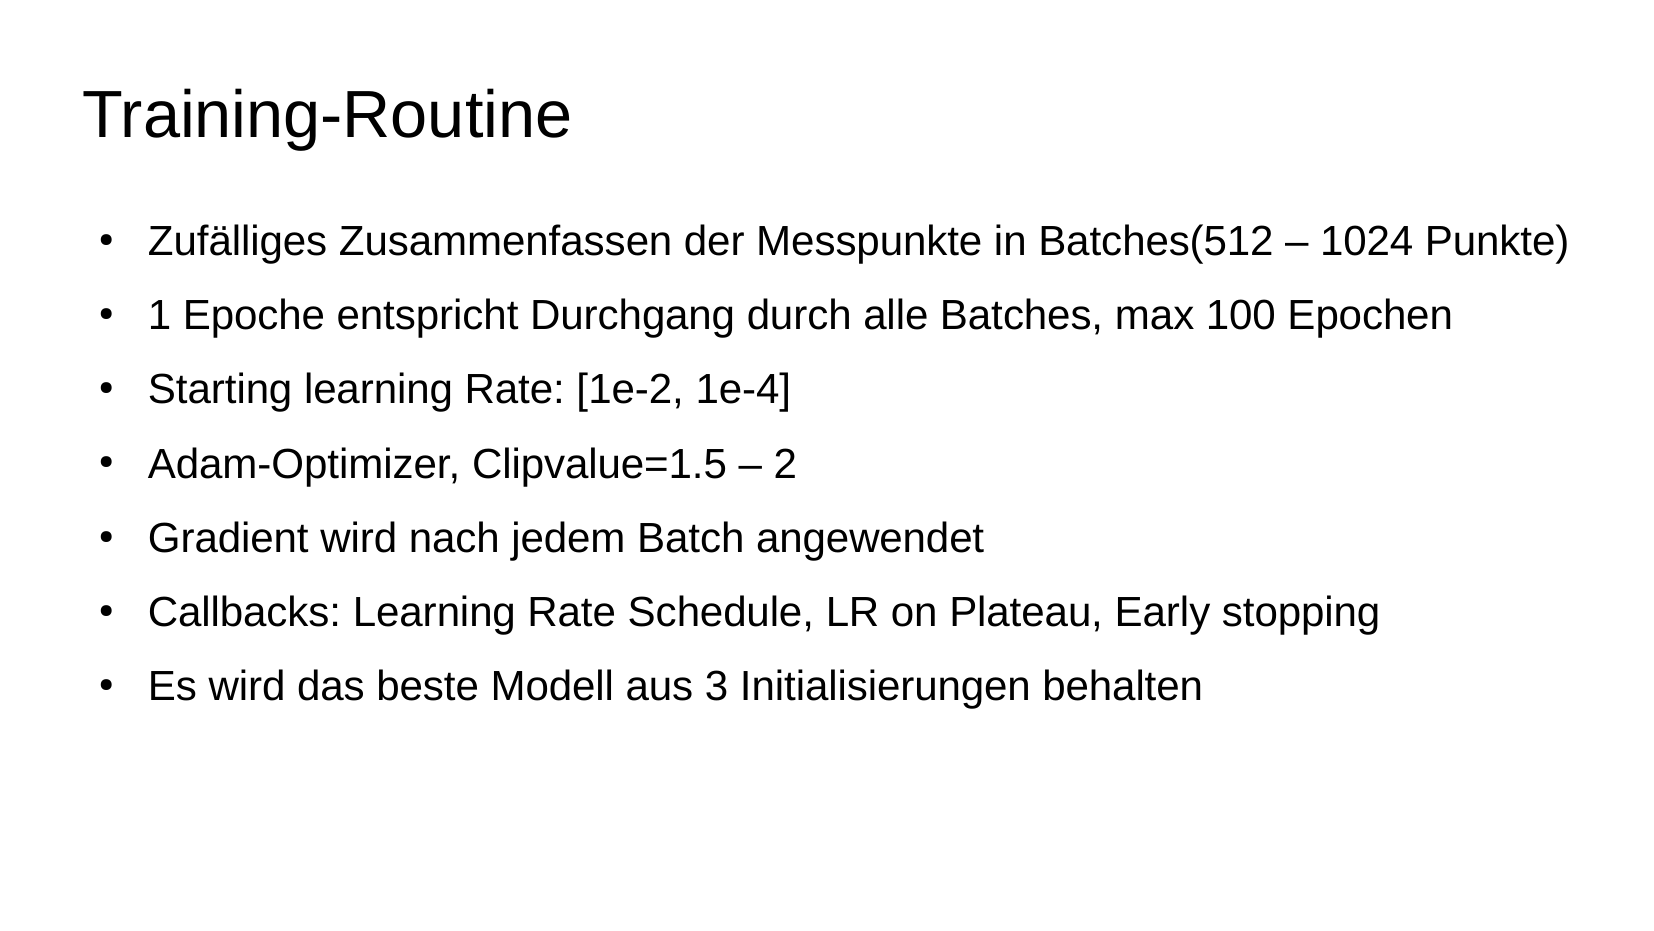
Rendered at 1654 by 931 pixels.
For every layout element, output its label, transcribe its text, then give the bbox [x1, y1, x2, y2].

list Zufälliges Zusammenfassen der Messpunkte in Batches(512 – 1024 Punkte) 1 Epoche entspricht Durchgang durch alle Batches, max 100 Epochen Starting learning Rate: [1e-2, 1e-4] Adam-Optimizer, Clipvalue=1.5 – 2 Gradient wird nach jedem Batch angewendet Callbacks: Learning Rate Schedule, LR on Plateau, Early stopping Es wird das beste Modell aus 3 Initialisierungen behalten [82, 217, 1571, 758]
title Training-Routine [82, 37, 1571, 193]
